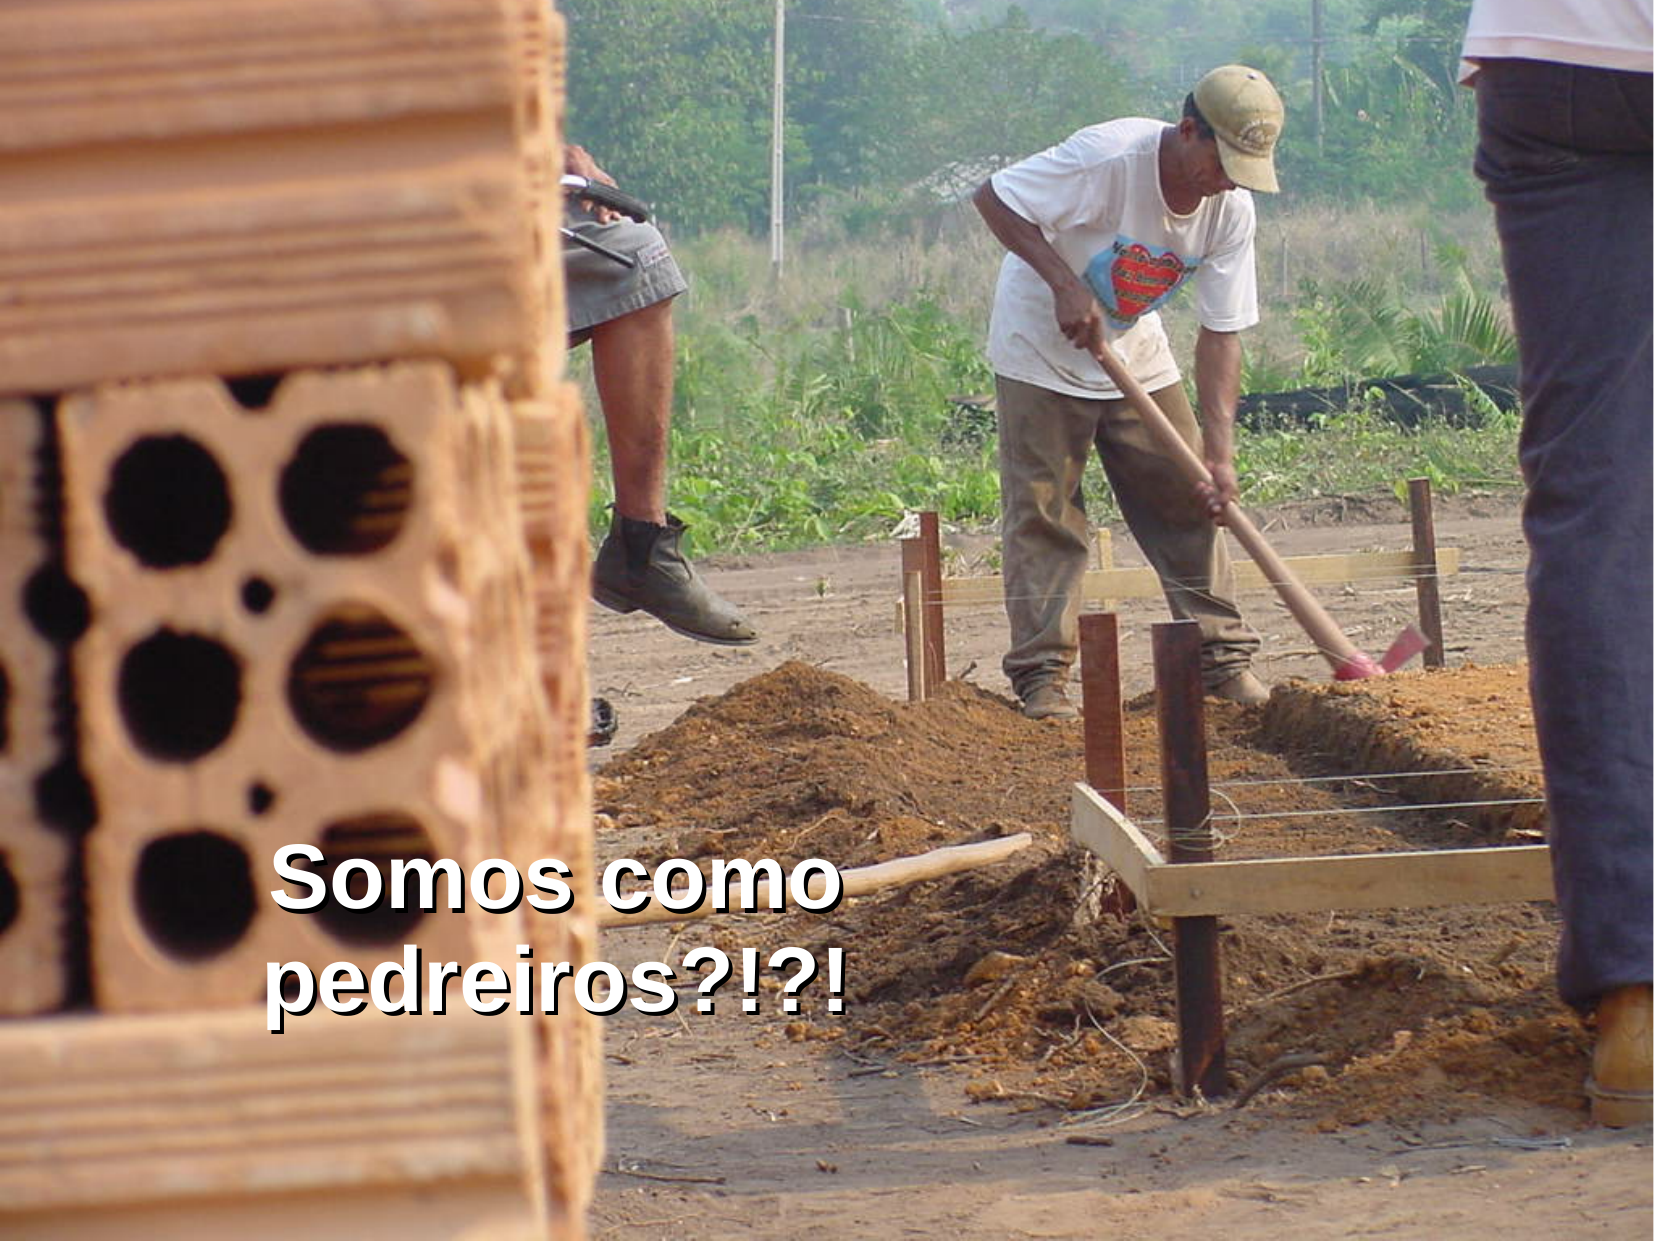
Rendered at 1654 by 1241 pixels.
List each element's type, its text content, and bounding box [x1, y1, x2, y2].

picture [0, 0, 1654, 1241]
title Somos como pedreiros?!?! [0, 825, 1114, 1033]
